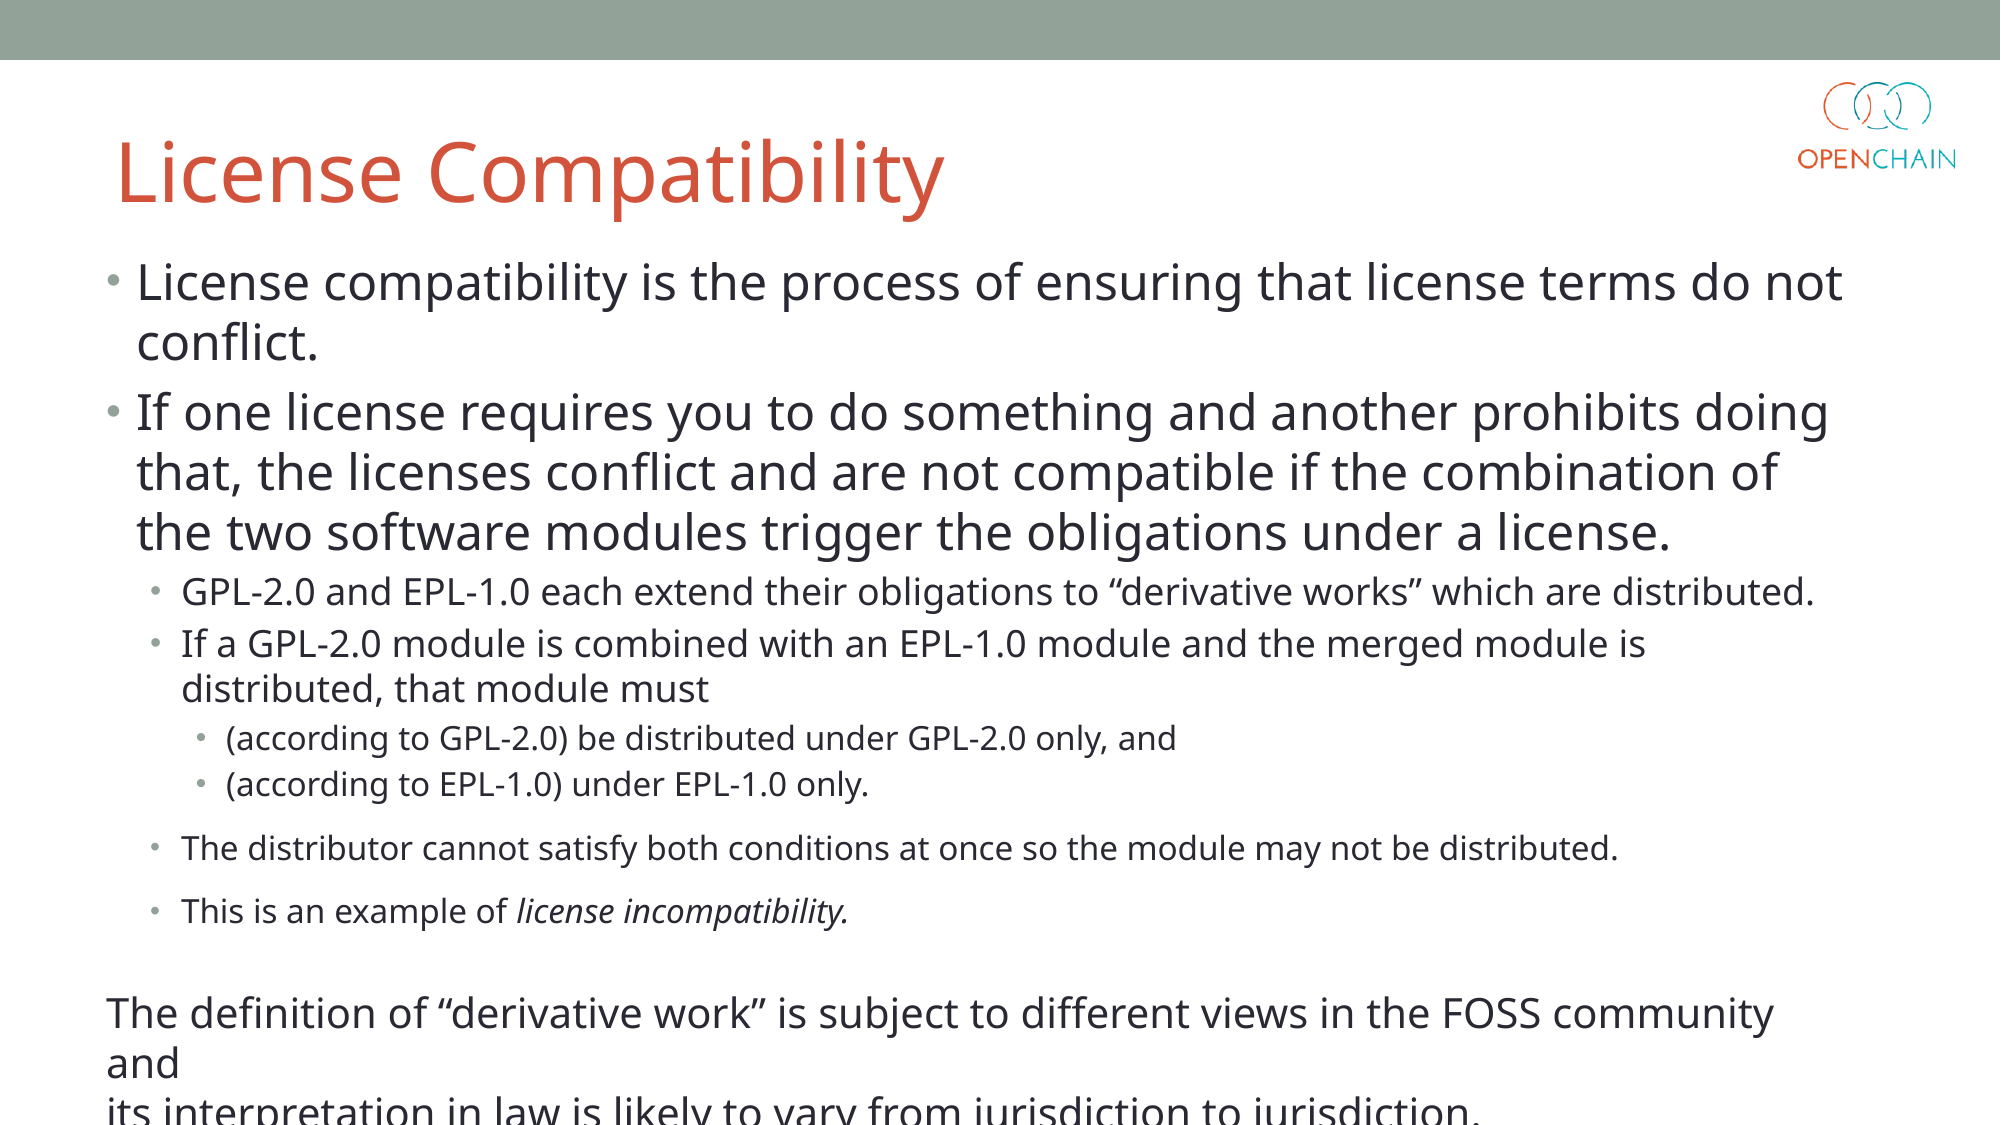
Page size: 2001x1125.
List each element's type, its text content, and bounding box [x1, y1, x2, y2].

text_box License compatibility is the process of ensuring that license terms do not conflict. If one license requires you to do something and another prohibits doing that, the licenses conflict and are not compatible if the combination of the two software modules trigger the obligations under a license. GPL-2.0 and EPL-1.0 each extend their obligations to “derivative works” which are distributed. If a GPL-2.0 module is combined with an EPL-1.0 module and the merged module is distributed, that module must (according to GPL-2.0) be distributed under GPL-2.0 only, and (according to EPL-1.0) under EPL-1.0 only. The distributor cannot satisfy both conditions at once so the module may not be distributed. This is an example of license incompatibility. The definition of “derivative work” is subject to different views in the FOSS community and its interpretation in law is likely to vary from jurisdiction to jurisdiction. [91, 243, 1863, 1093]
text_box License Compatibility [99, 87, 1900, 250]
picture [1798, 82, 1955, 169]
